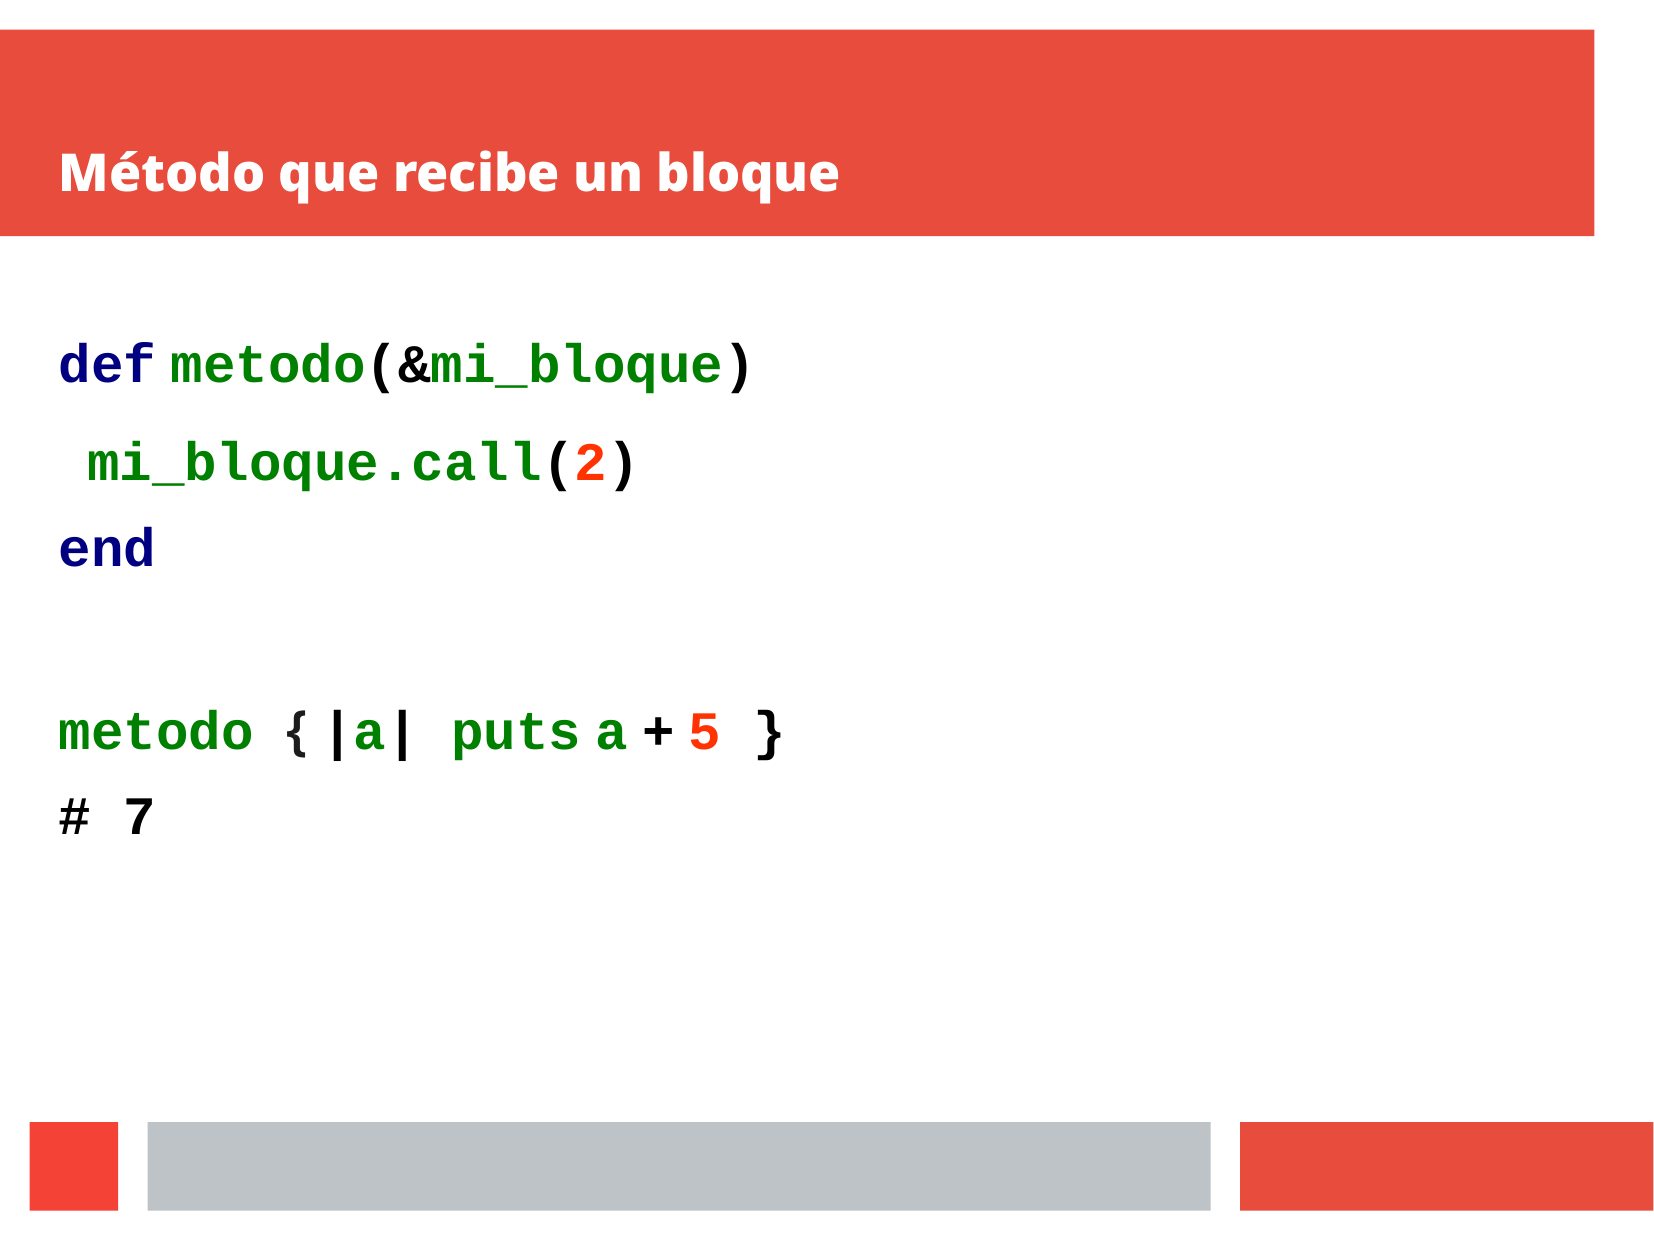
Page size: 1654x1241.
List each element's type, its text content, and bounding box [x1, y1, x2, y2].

title Método que recibe un bloque [59, 59, 1595, 207]
list def metodo(&mi_bloque) mi_bloque.call(2) end metodo { |a| puts a + 5 } # 7 [59, 324, 1565, 1093]
